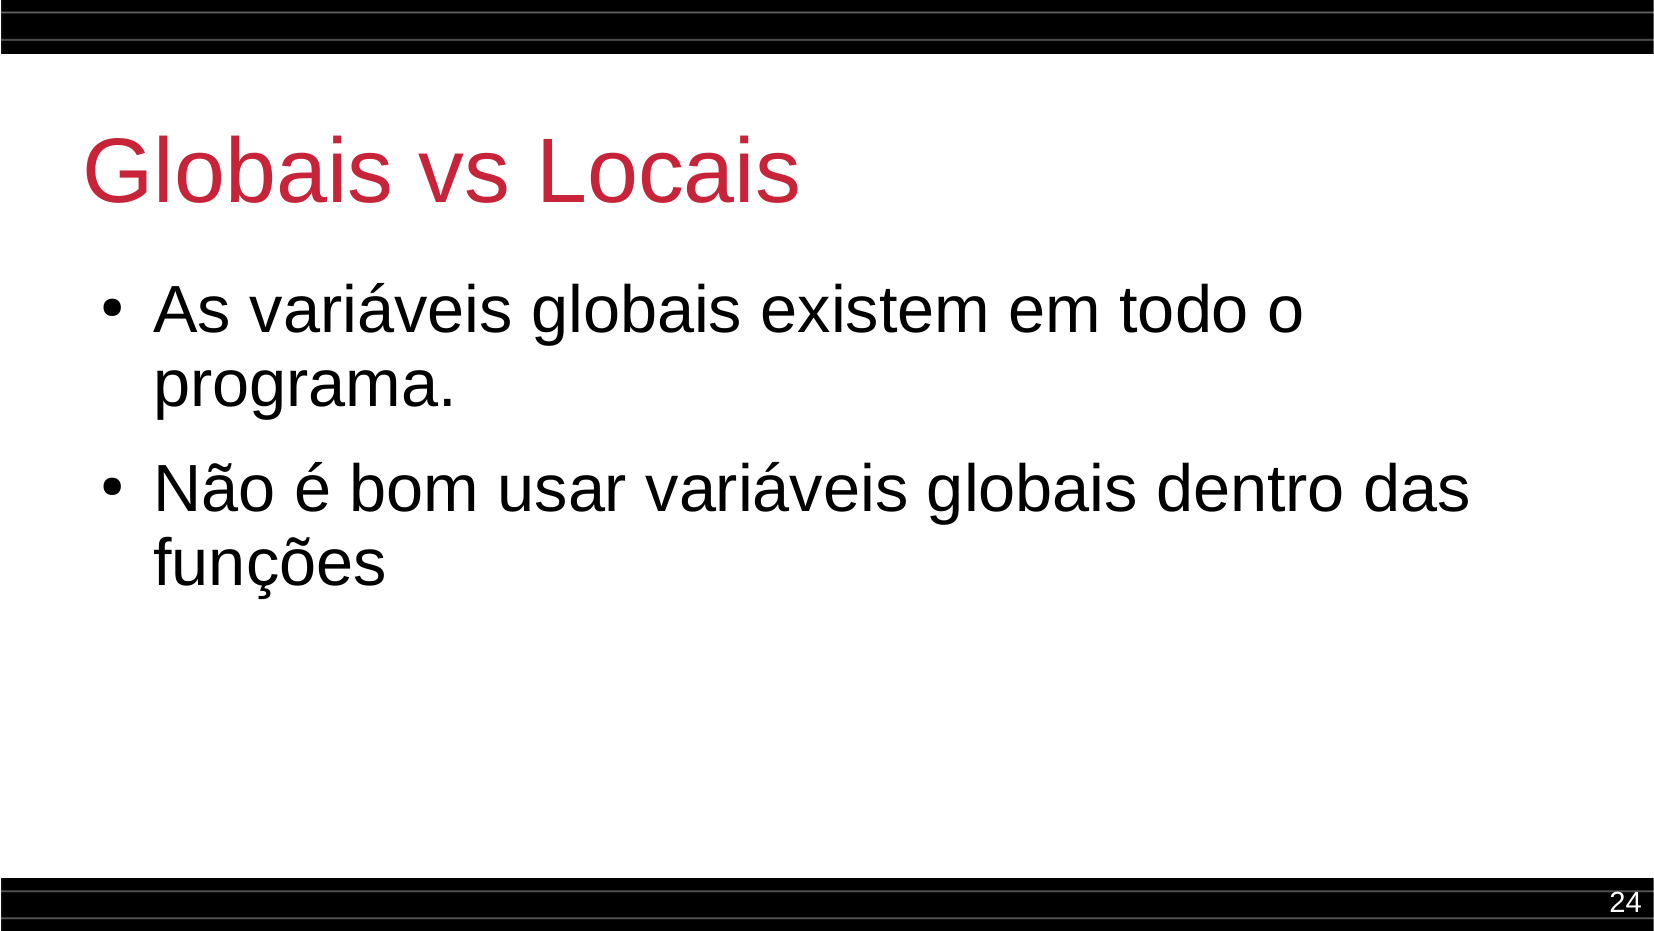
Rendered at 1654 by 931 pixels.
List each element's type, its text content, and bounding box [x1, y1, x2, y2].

list As variáveis globais existem em todo o programa. Não é bom usar variáveis globais dentro das funções [82, 271, 1571, 758]
title Globais vs Locais [82, 92, 1571, 249]
picture [1, 0, 1654, 54]
picture [1, 878, 1654, 931]
